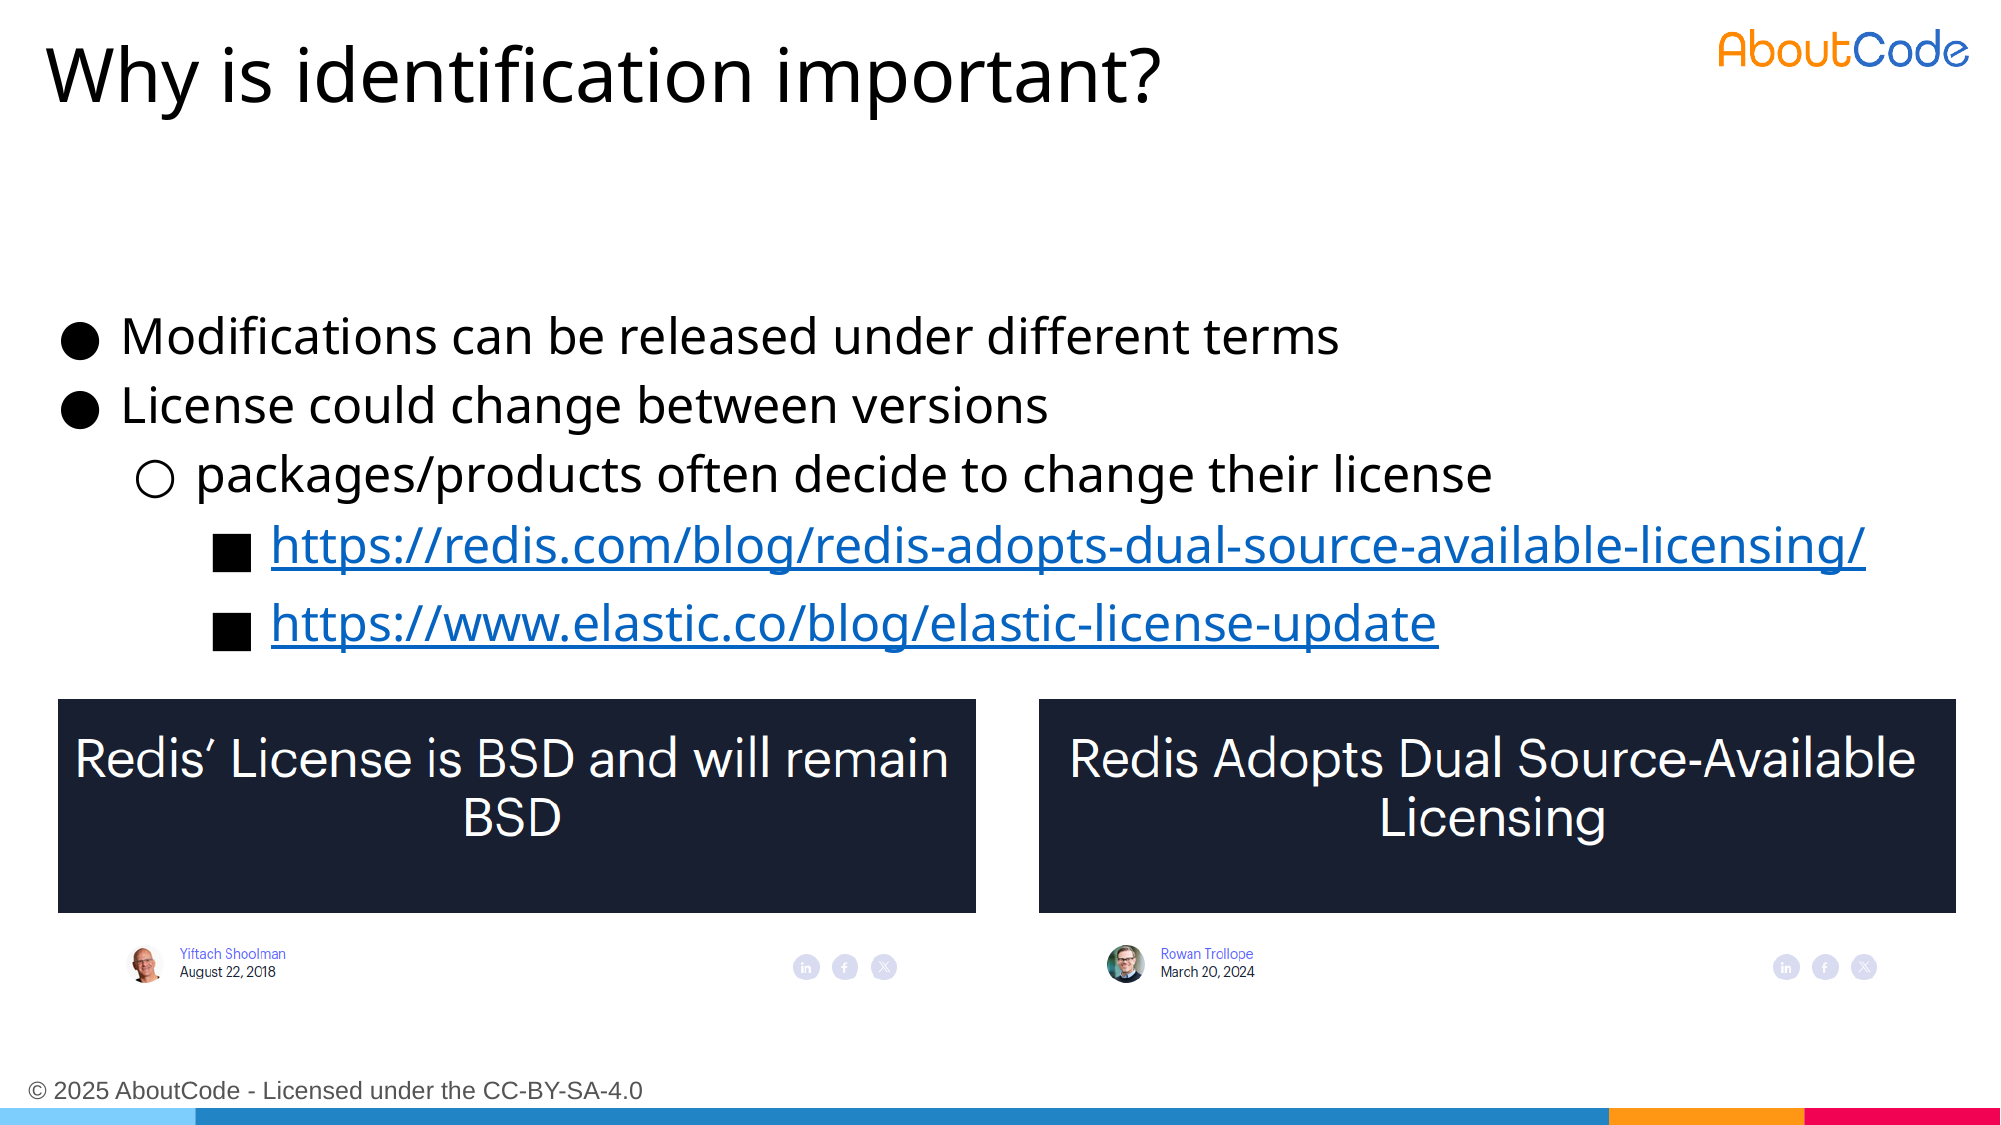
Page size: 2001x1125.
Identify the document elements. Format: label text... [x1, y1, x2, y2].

picture [58, 699, 976, 1014]
picture [1807, 29, 1969, 67]
picture [1039, 699, 1956, 1014]
list Modifications can be released under different terms License could change between versions packages/products often decide to change their license https://redis.com/blog/redis-adopts-dual-source-available-licensing/ https://www.elastic.co/blog/elastic-license-update [30, 280, 1982, 1071]
title Why is identification important? [30, 20, 1807, 133]
